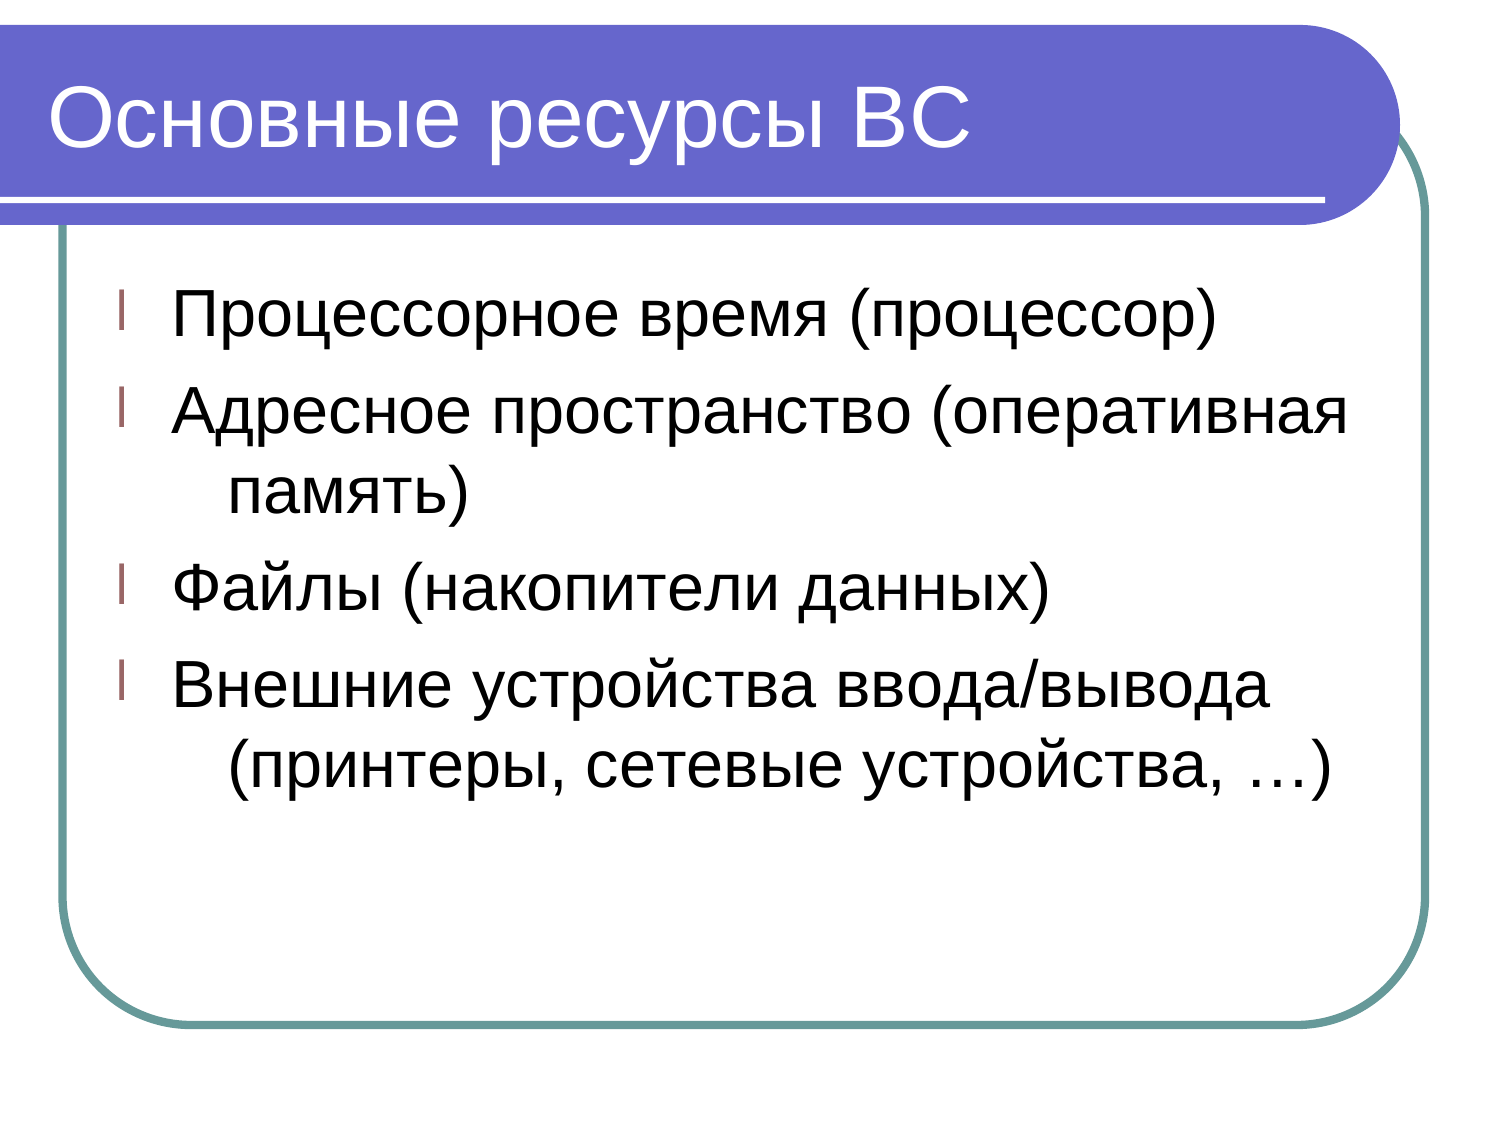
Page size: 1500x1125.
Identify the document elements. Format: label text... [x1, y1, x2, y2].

title Основные ресурсы ВС [32, 37, 1347, 188]
list Процессорное время (процессор) Адресное пространство (оперативная память) Файлы (накопители данных) Внешние устройства ввода/вывода (принтеры, сетевые устройства, …) [99, 262, 1400, 988]
